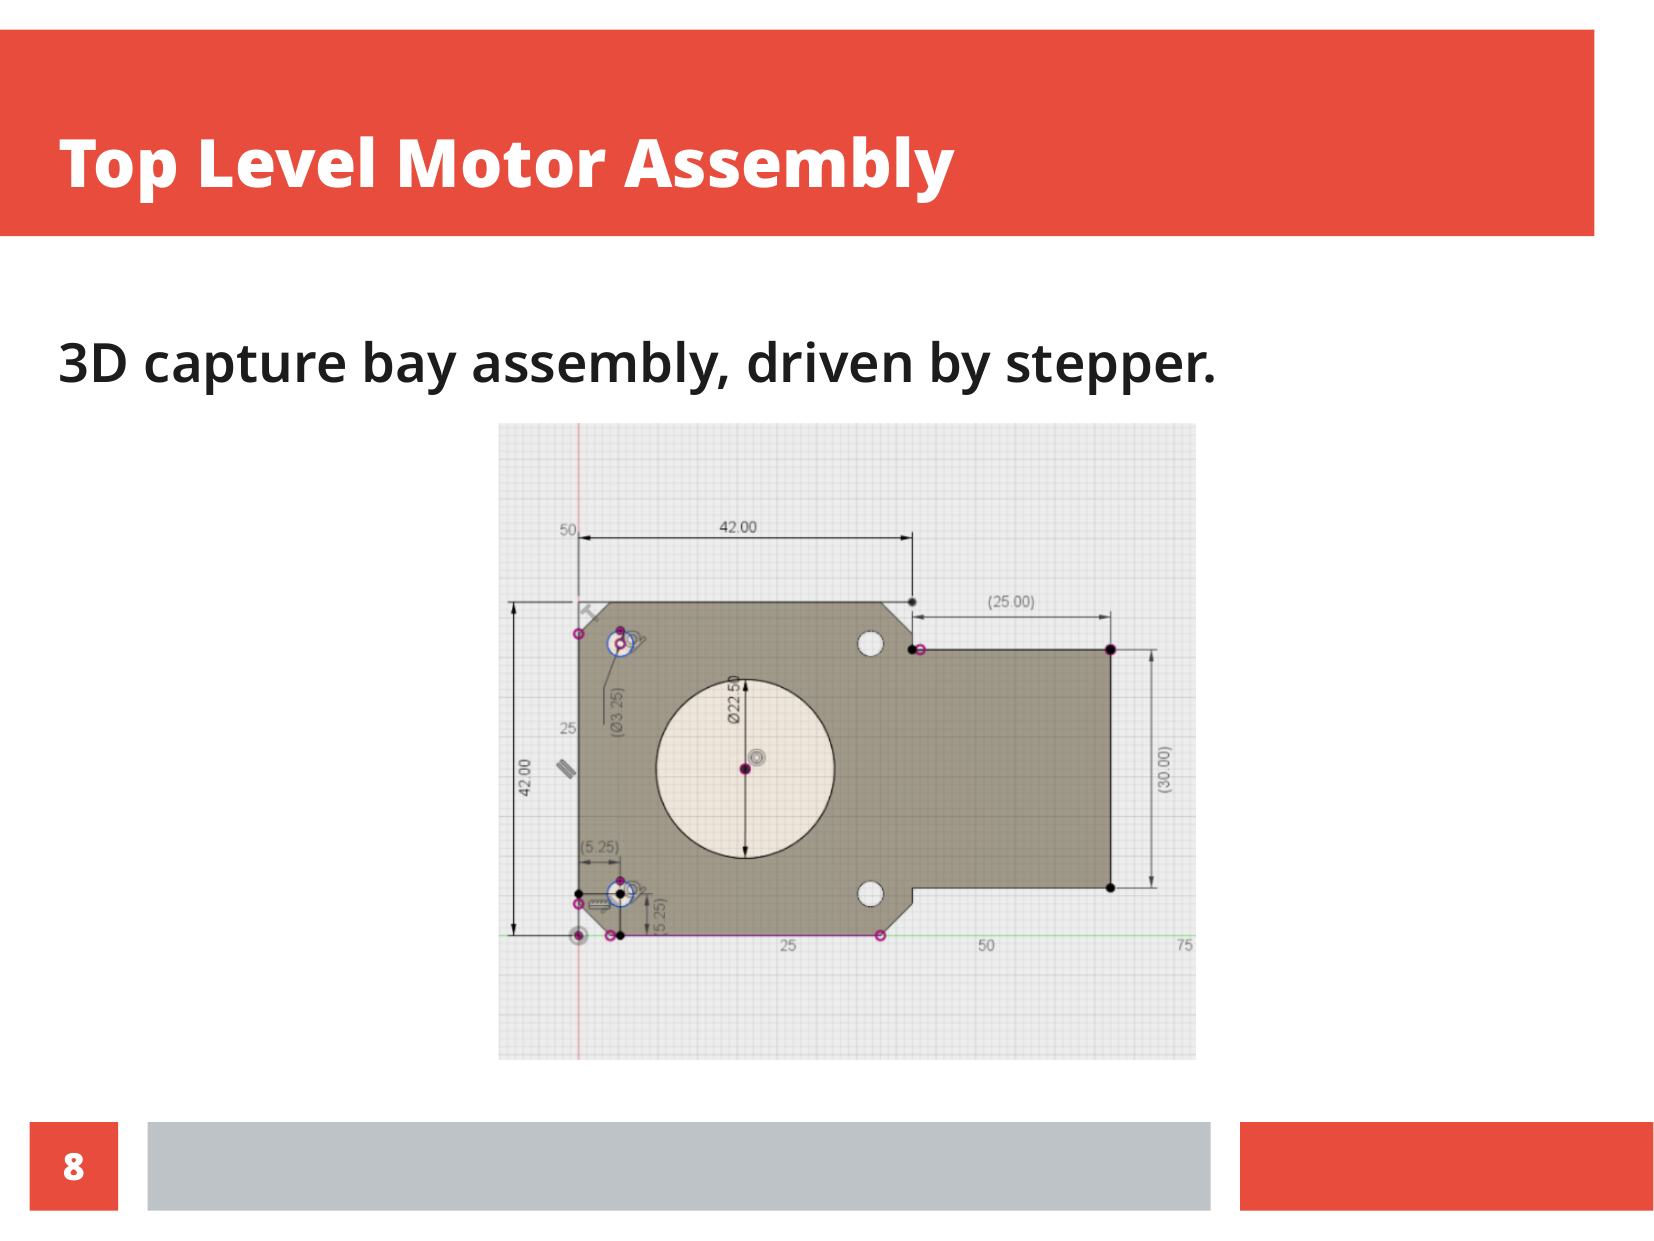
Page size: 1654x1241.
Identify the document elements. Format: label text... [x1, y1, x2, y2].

title Top Level Motor Assembly [59, 59, 1595, 207]
picture [498, 422, 1196, 1060]
list 3D capture bay assembly, driven by stepper. [59, 324, 1565, 1093]
